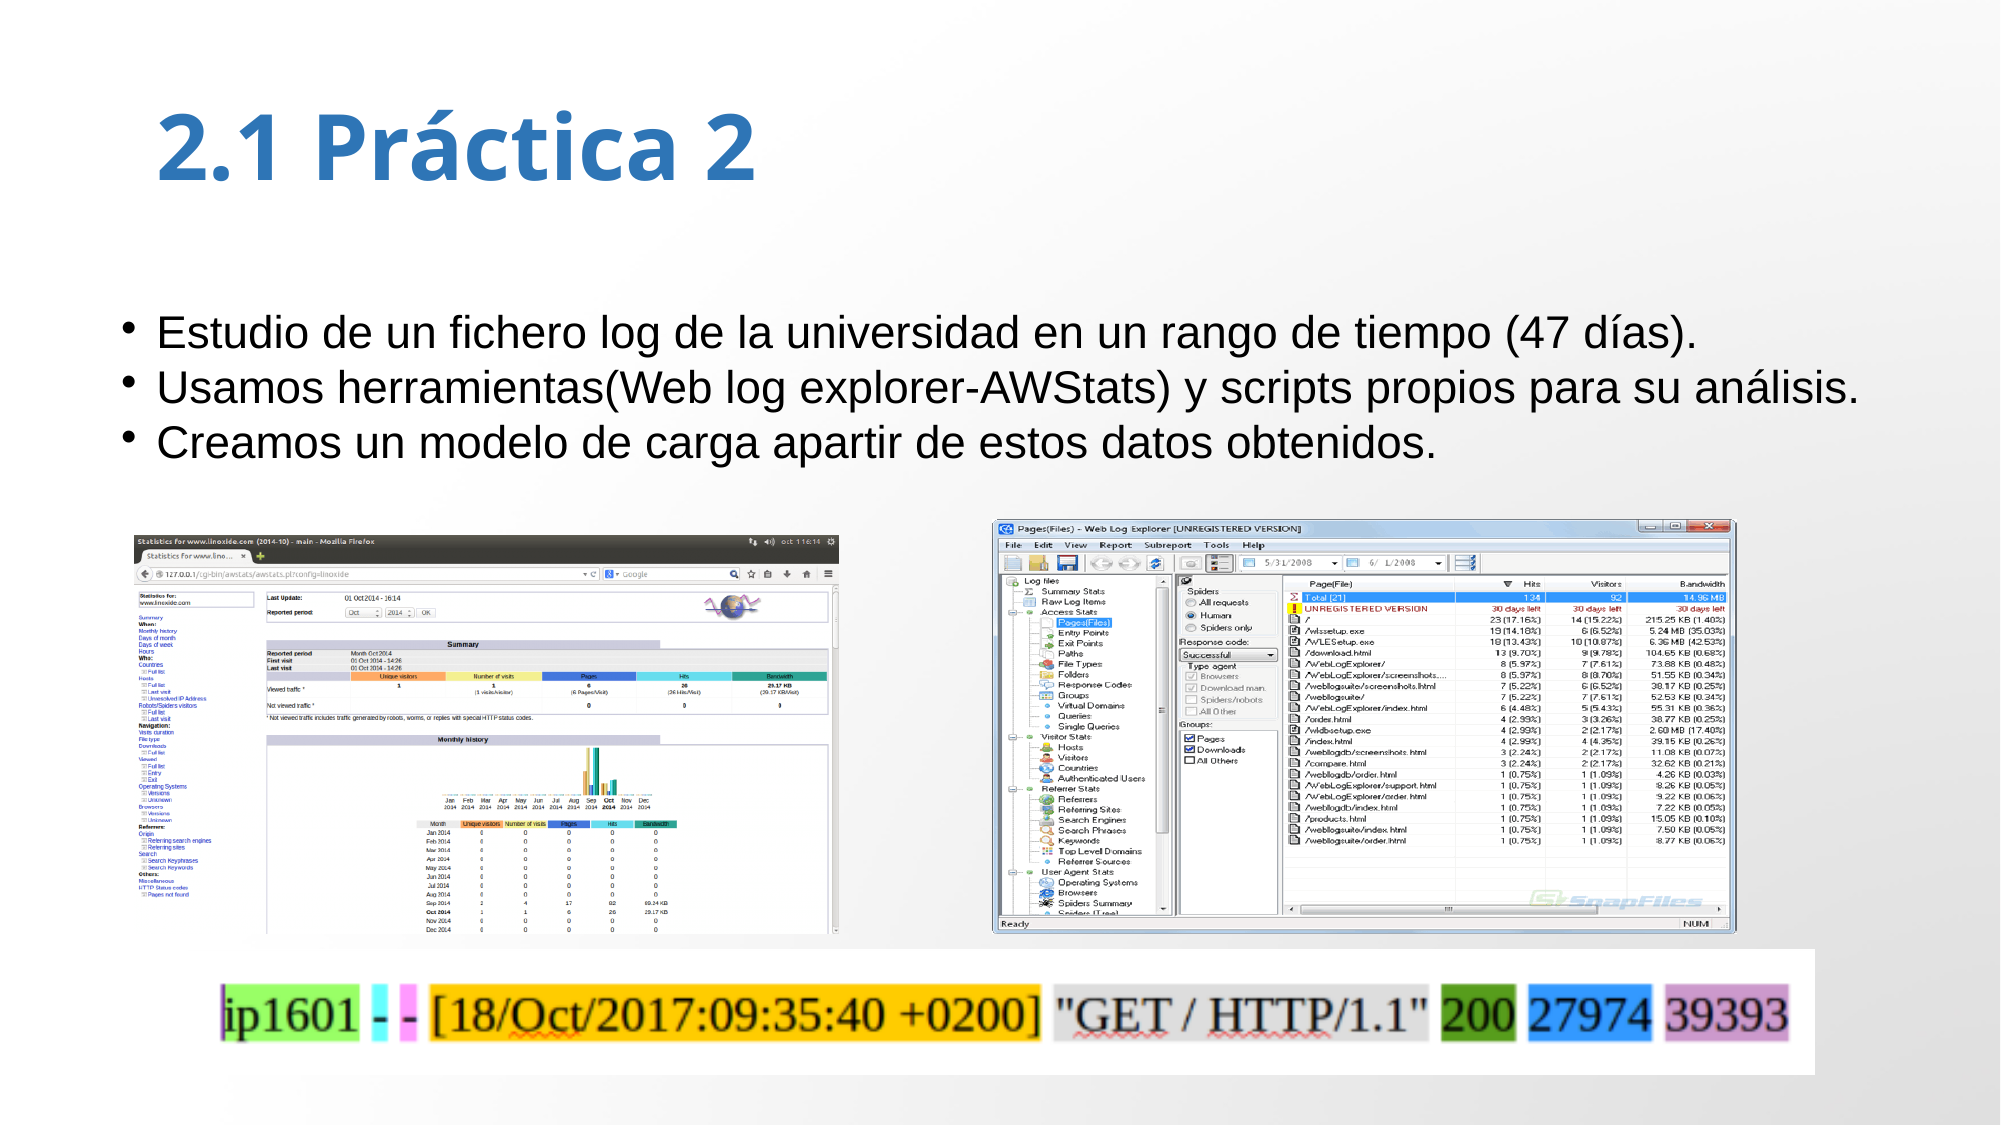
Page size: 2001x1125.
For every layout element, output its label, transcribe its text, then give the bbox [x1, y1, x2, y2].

text_box 2.1 Práctica 2 [141, 42, 1867, 260]
text_box Estudio de un fichero log de la universidad en un rango de tiempo (47 días). Usamos herramientas(Web log explorer-AWStats) y scripts propios para su análisis. Creamos un modelo de carga apartir de estos datos obtenidos. [106, 295, 1937, 464]
picture [0, 0, 2001, 1125]
